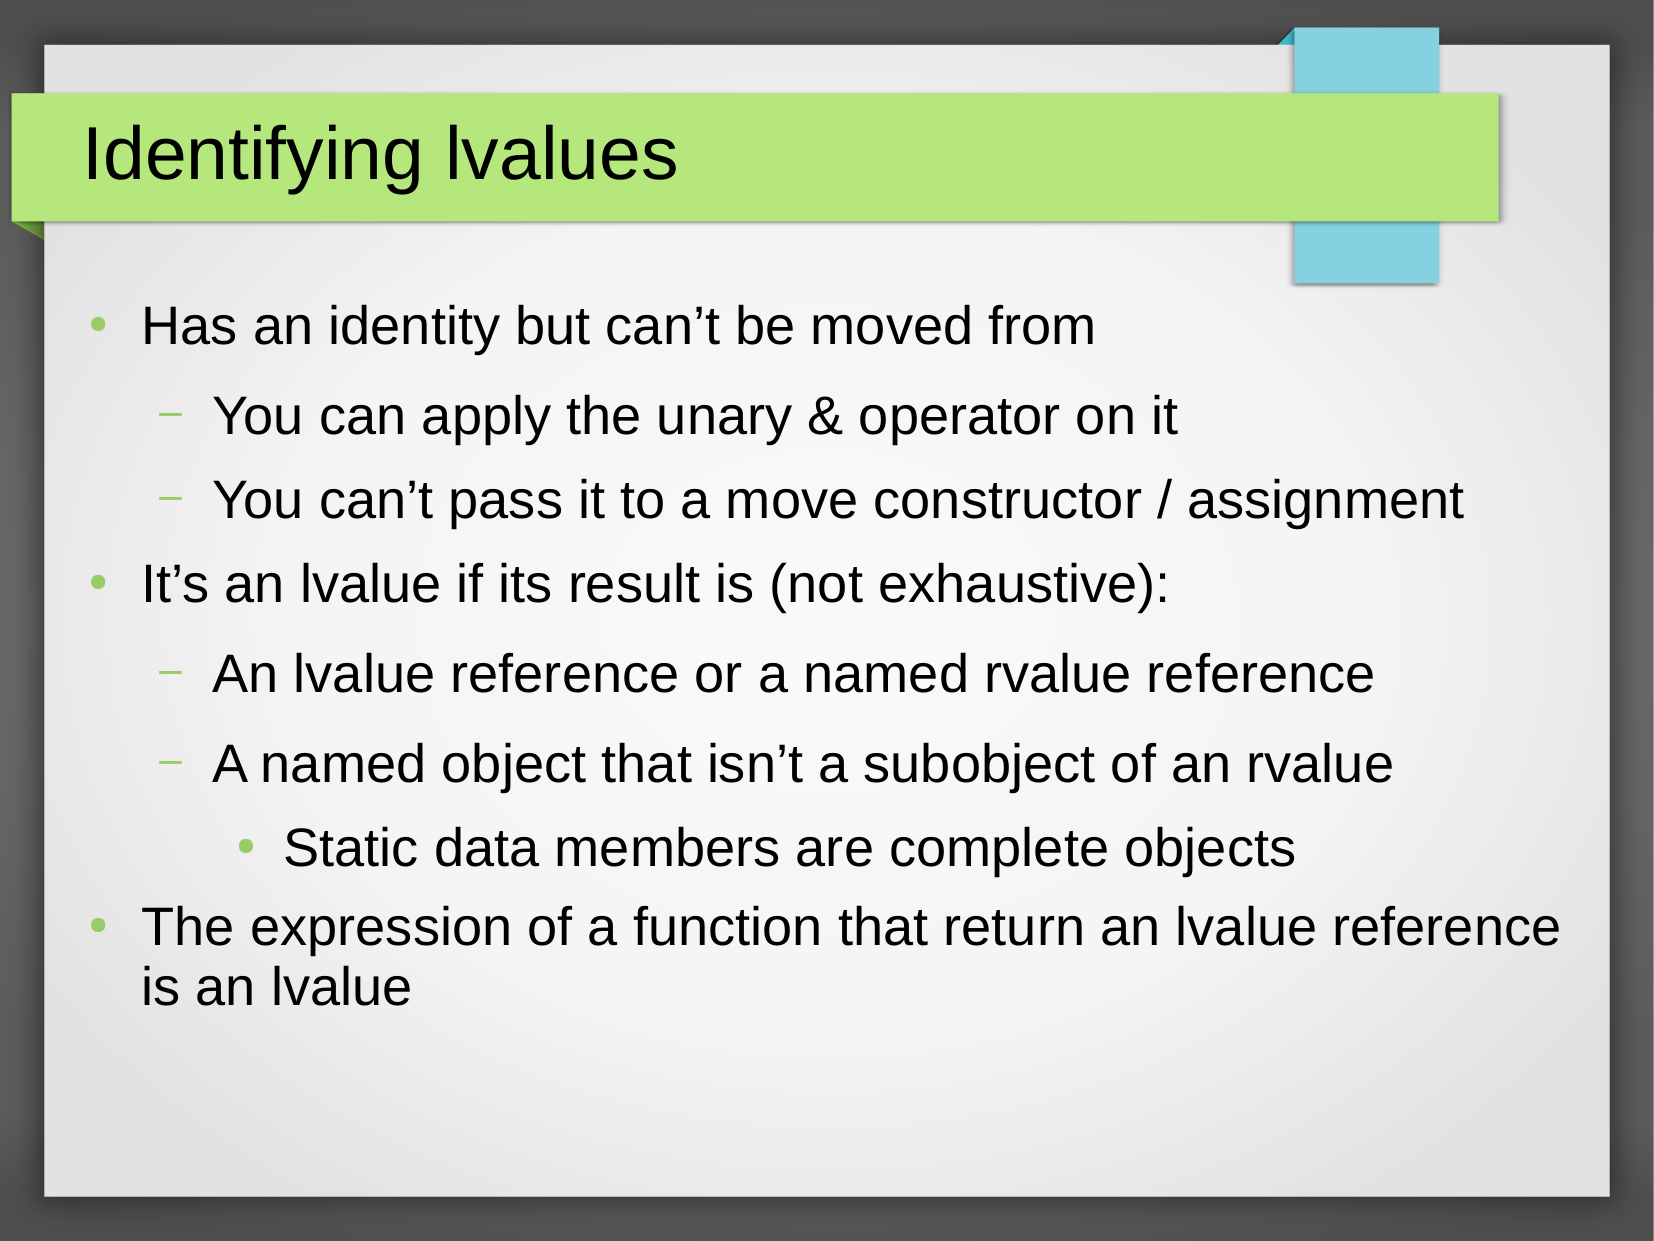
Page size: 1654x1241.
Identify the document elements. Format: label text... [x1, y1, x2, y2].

list Has an identity but can’t be moved from You can apply the unary & operator on it You can’t pass it to a move constructor / assignment It’s an lvalue if its result is (not exhaustive): An lvalue reference or a named rvalue reference A named object that isn’t a subobject of an rvalue Static data members are complete objects The expression of a function that return an lvalue reference is an lvalue [70, 295, 1583, 1134]
picture [0, 0, 1654, 1241]
title Identifying lvalues [82, 94, 1264, 213]
